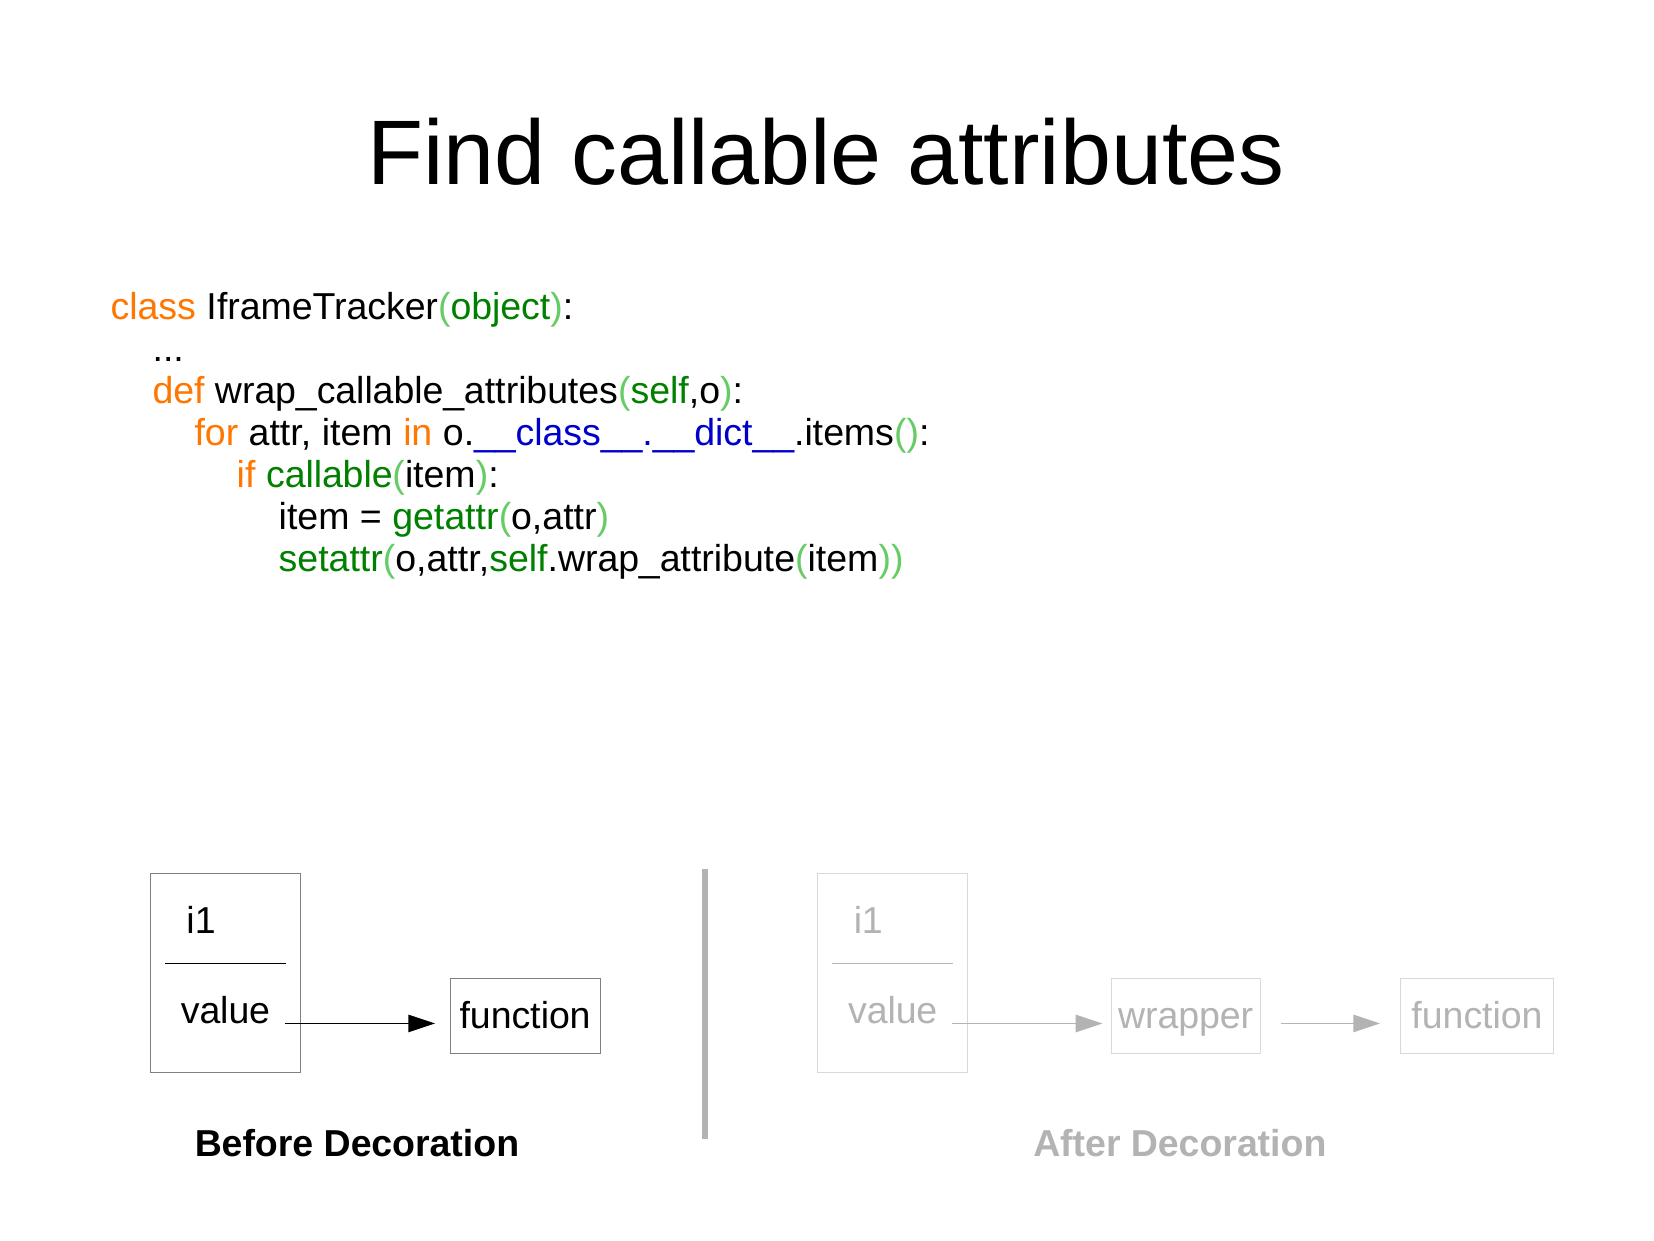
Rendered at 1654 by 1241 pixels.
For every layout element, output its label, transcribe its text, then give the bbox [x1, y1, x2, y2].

text_box i1 [171, 891, 231, 949]
text_box function [450, 978, 601, 1054]
text_box value [166, 981, 286, 1039]
text_box class IframeTracker(object): ... def wrap_callable_attributes(self,o): for attr, item in o.__class__.__dict__.items(): if callable(item): item = getattr(o,attr) setattr(o,attr,self.wrap_attribute(item)) [95, 278, 945, 798]
text_box [150, 873, 301, 1073]
title Find callable attributes [82, 49, 1571, 257]
text_box [675, 840, 1591, 1186]
text_box Before Decoration [180, 1114, 535, 1172]
